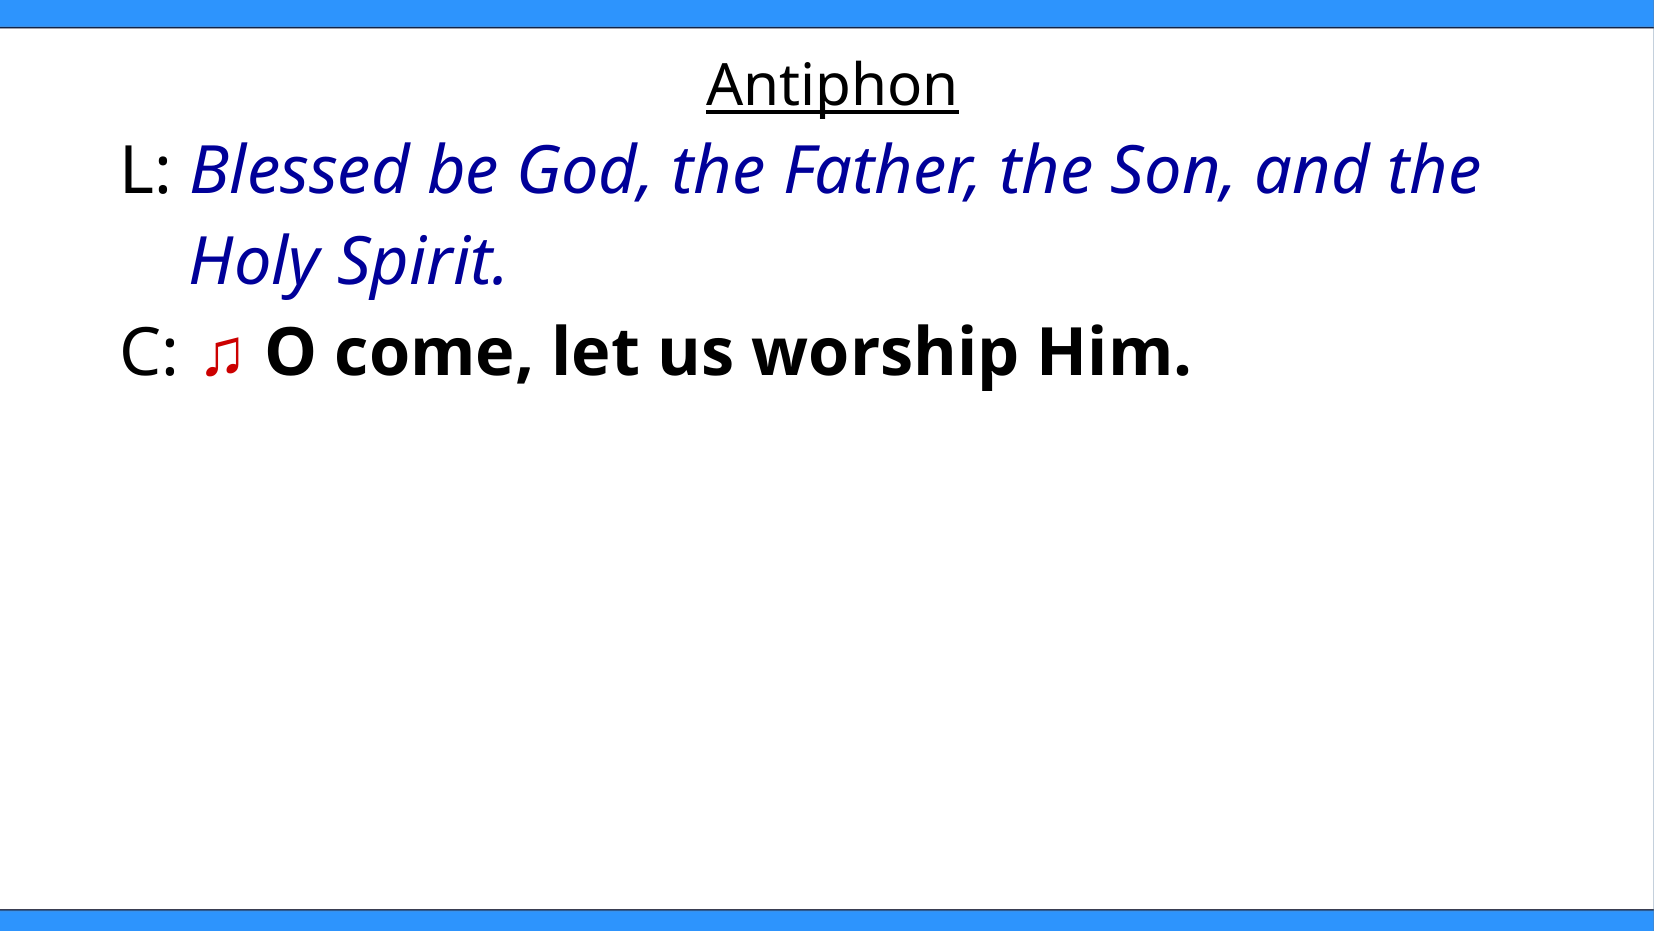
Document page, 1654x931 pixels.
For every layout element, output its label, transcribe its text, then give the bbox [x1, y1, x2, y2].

text_box Antiphon L: Blessed be God, the Father, the Son, and the Holy Spirit. C: ♫ O come, let us worship Him. [105, 35, 1561, 511]
picture [0, 0, 1654, 931]
